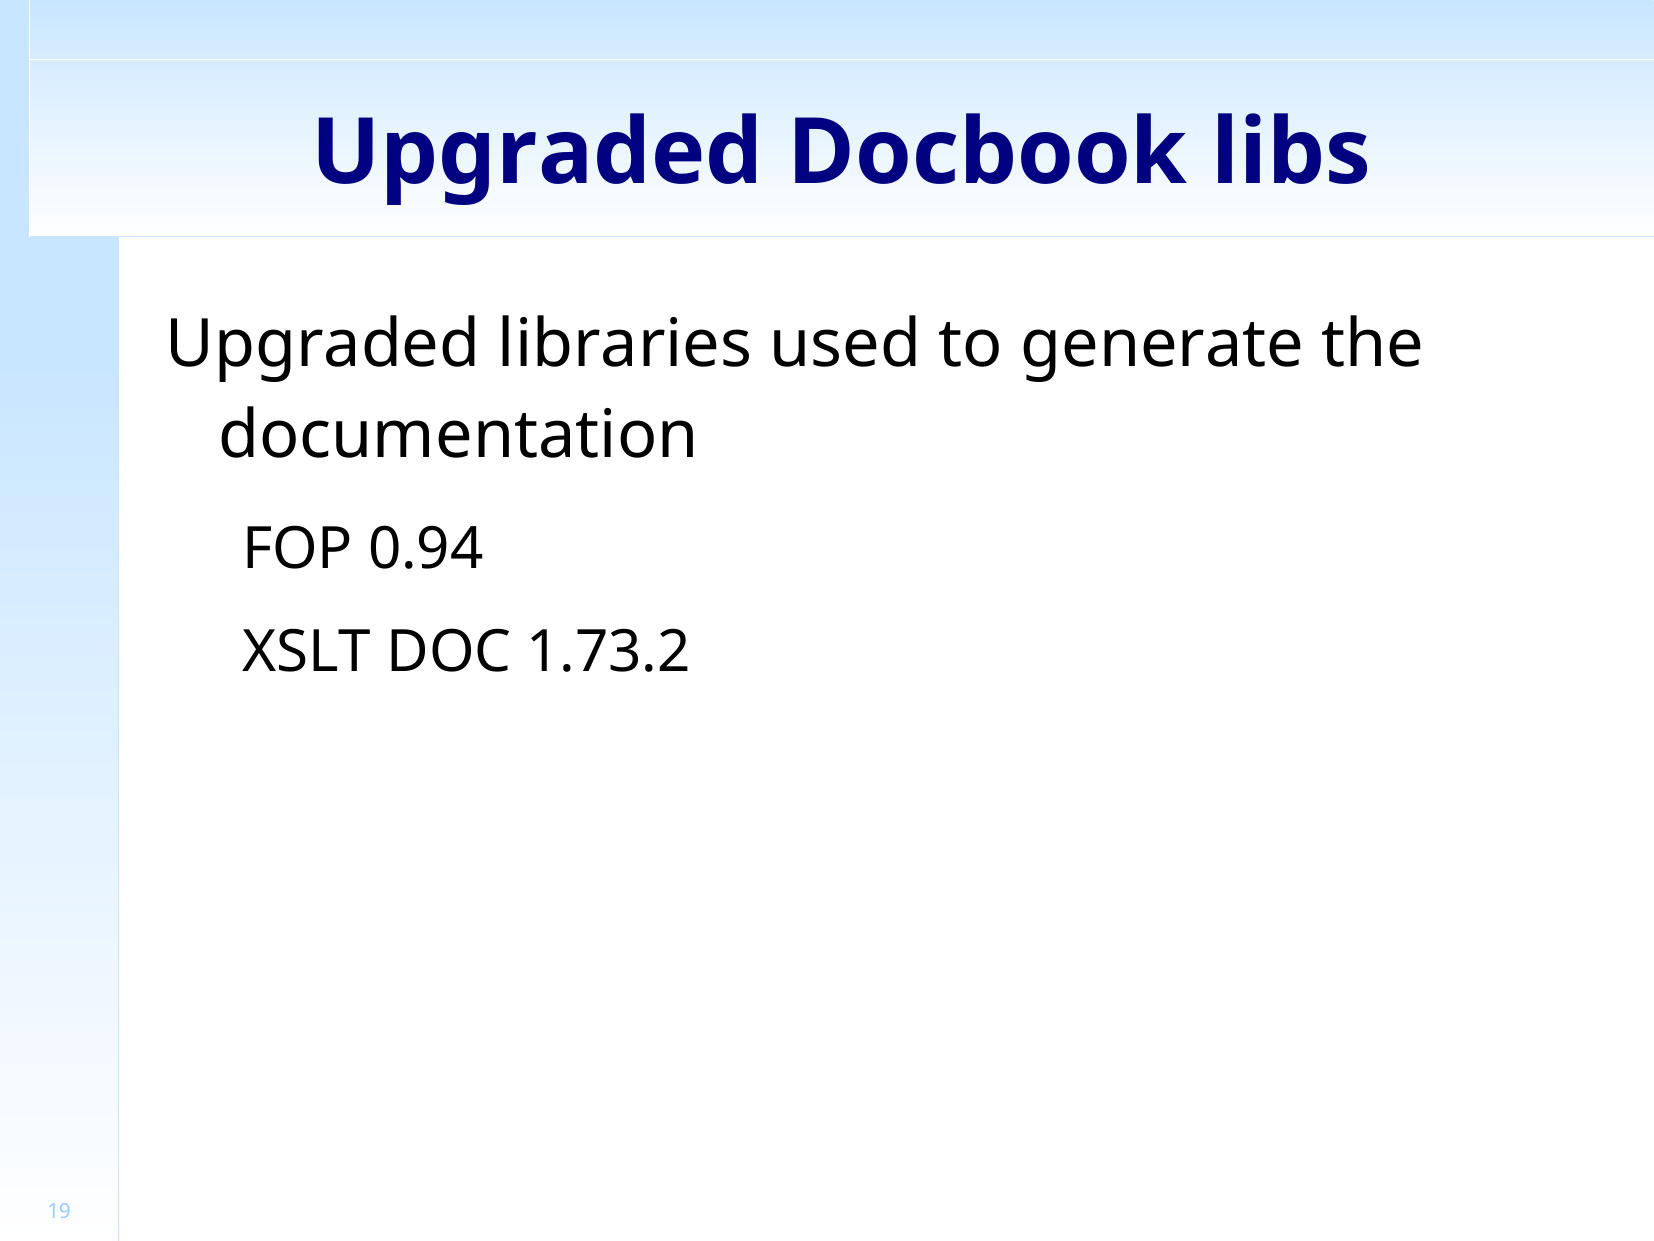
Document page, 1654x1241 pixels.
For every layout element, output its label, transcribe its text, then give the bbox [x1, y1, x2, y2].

title Upgraded Docbook libs [29, 59, 1654, 237]
list Upgraded libraries used to generate the documentation FOP 0.94 XSLT DOC 1.73.2 [147, 295, 1625, 1182]
